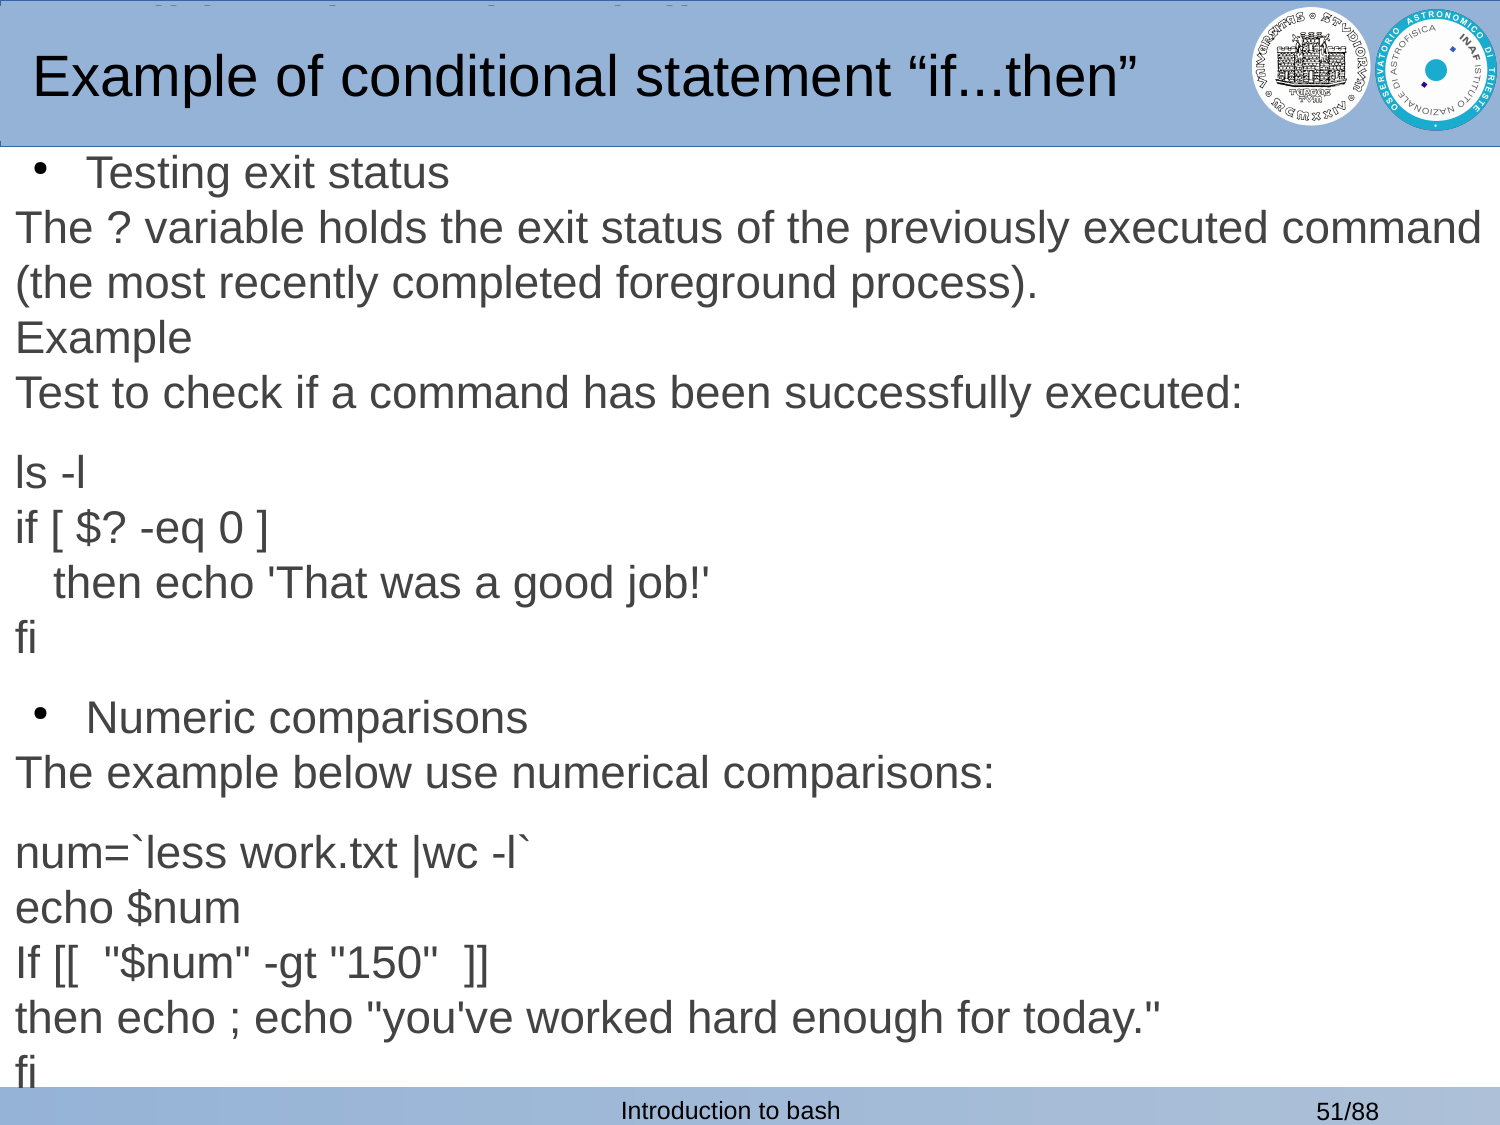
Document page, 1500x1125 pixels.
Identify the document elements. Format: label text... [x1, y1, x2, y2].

list Testing exit status The ? variable holds the exit status of the previously executed command (the most recently completed foreground process). Example Test to check if a command has been successfully executed: ls -l if [ $? -eq 0 ] then echo 'That was a good job!' fi Numeric comparisons The example below use numerical comparisons: num=`less work.txt |wc -l` echo $num If [[ "$num" -gt "150" ]] then echo ; echo "you've worked hard enough for today." fi [0, 135, 1500, 1081]
title Traditional service delivery [0, 0, 1500, 135]
text_box Example of conditional statement “if...then” [0, 5, 1232, 141]
